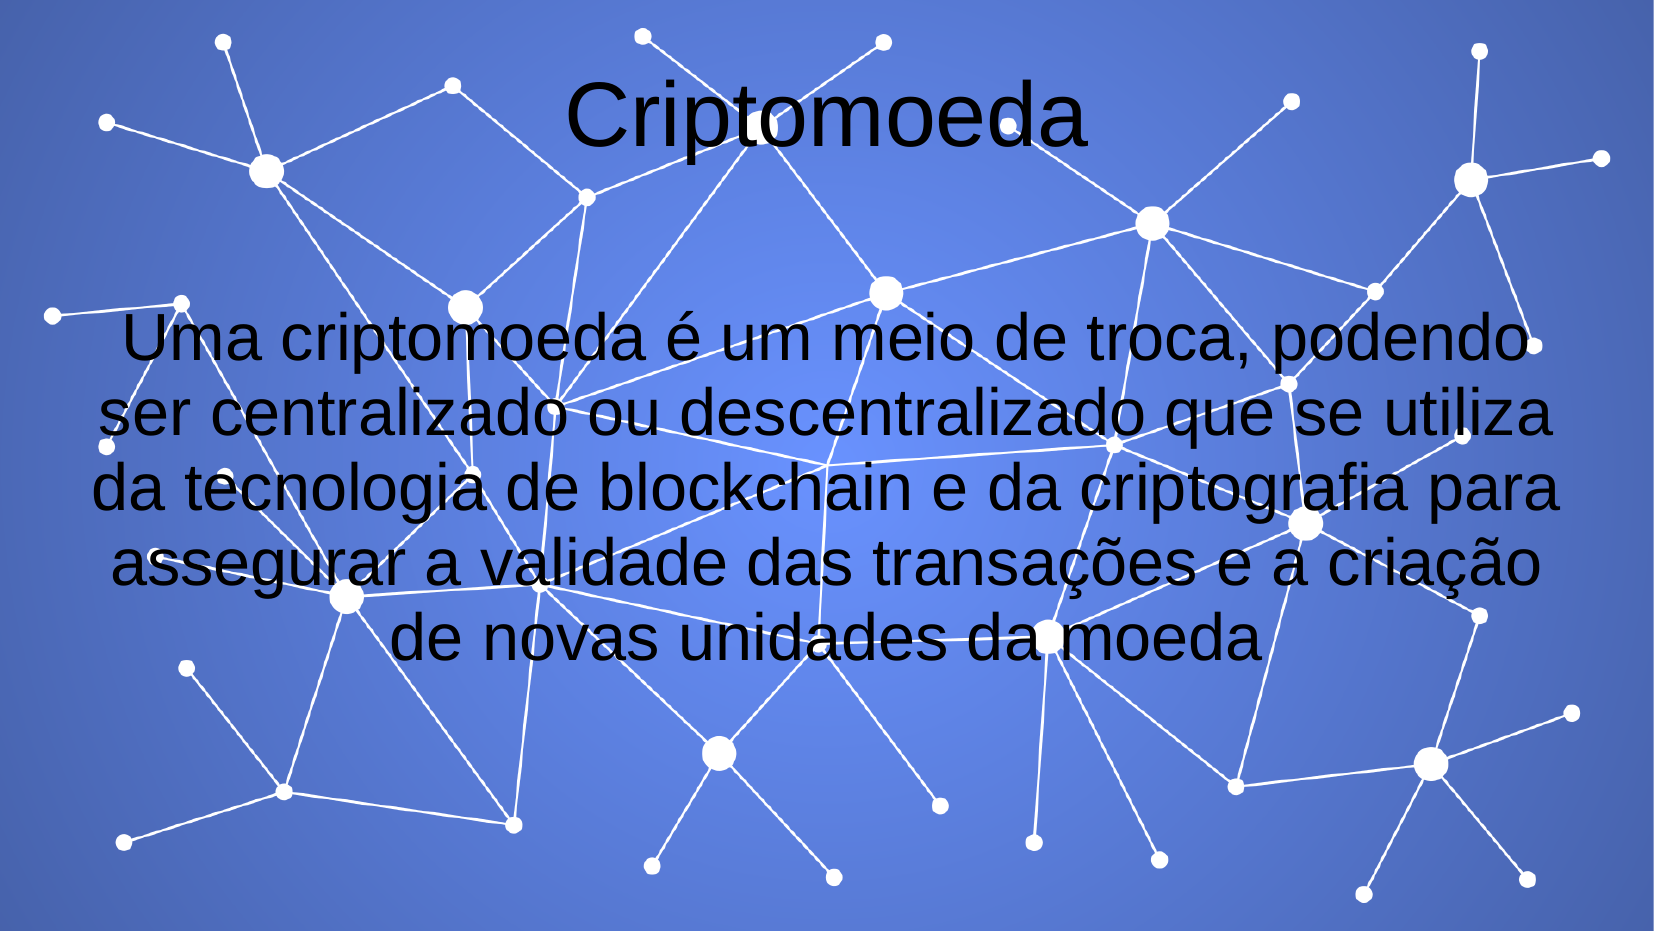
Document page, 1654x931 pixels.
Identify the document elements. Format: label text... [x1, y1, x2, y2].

title Criptomoeda [82, 37, 1571, 193]
picture [0, 0, 1654, 931]
subtitle Uma criptomoeda é um meio de troca, podendo ser centralizado ou descentralizado que se utiliza da tecnologia de blockchain e da criptografia para assegurar a validade das transações e a criação de novas unidades da moeda [82, 217, 1571, 758]
